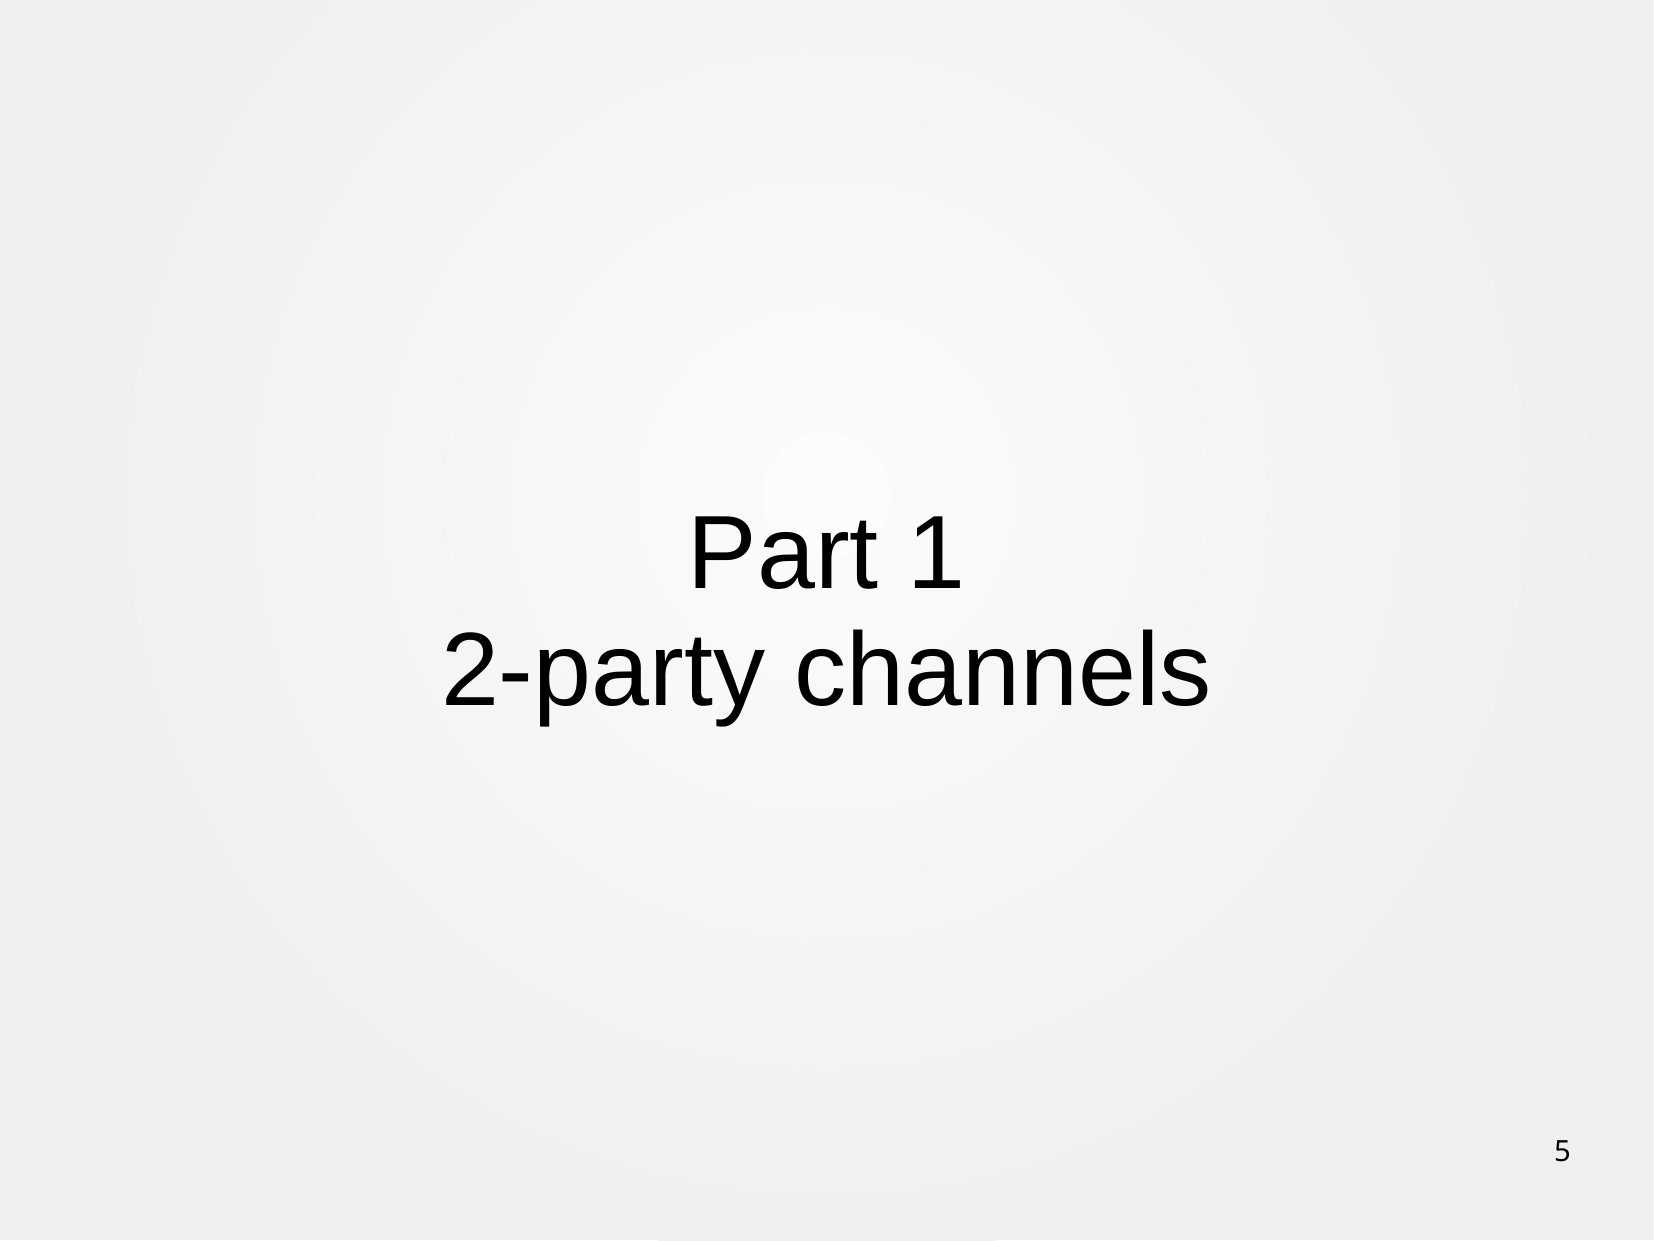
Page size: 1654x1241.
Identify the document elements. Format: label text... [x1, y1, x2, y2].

text_box Part 1 2-party channels [383, 487, 1270, 753]
